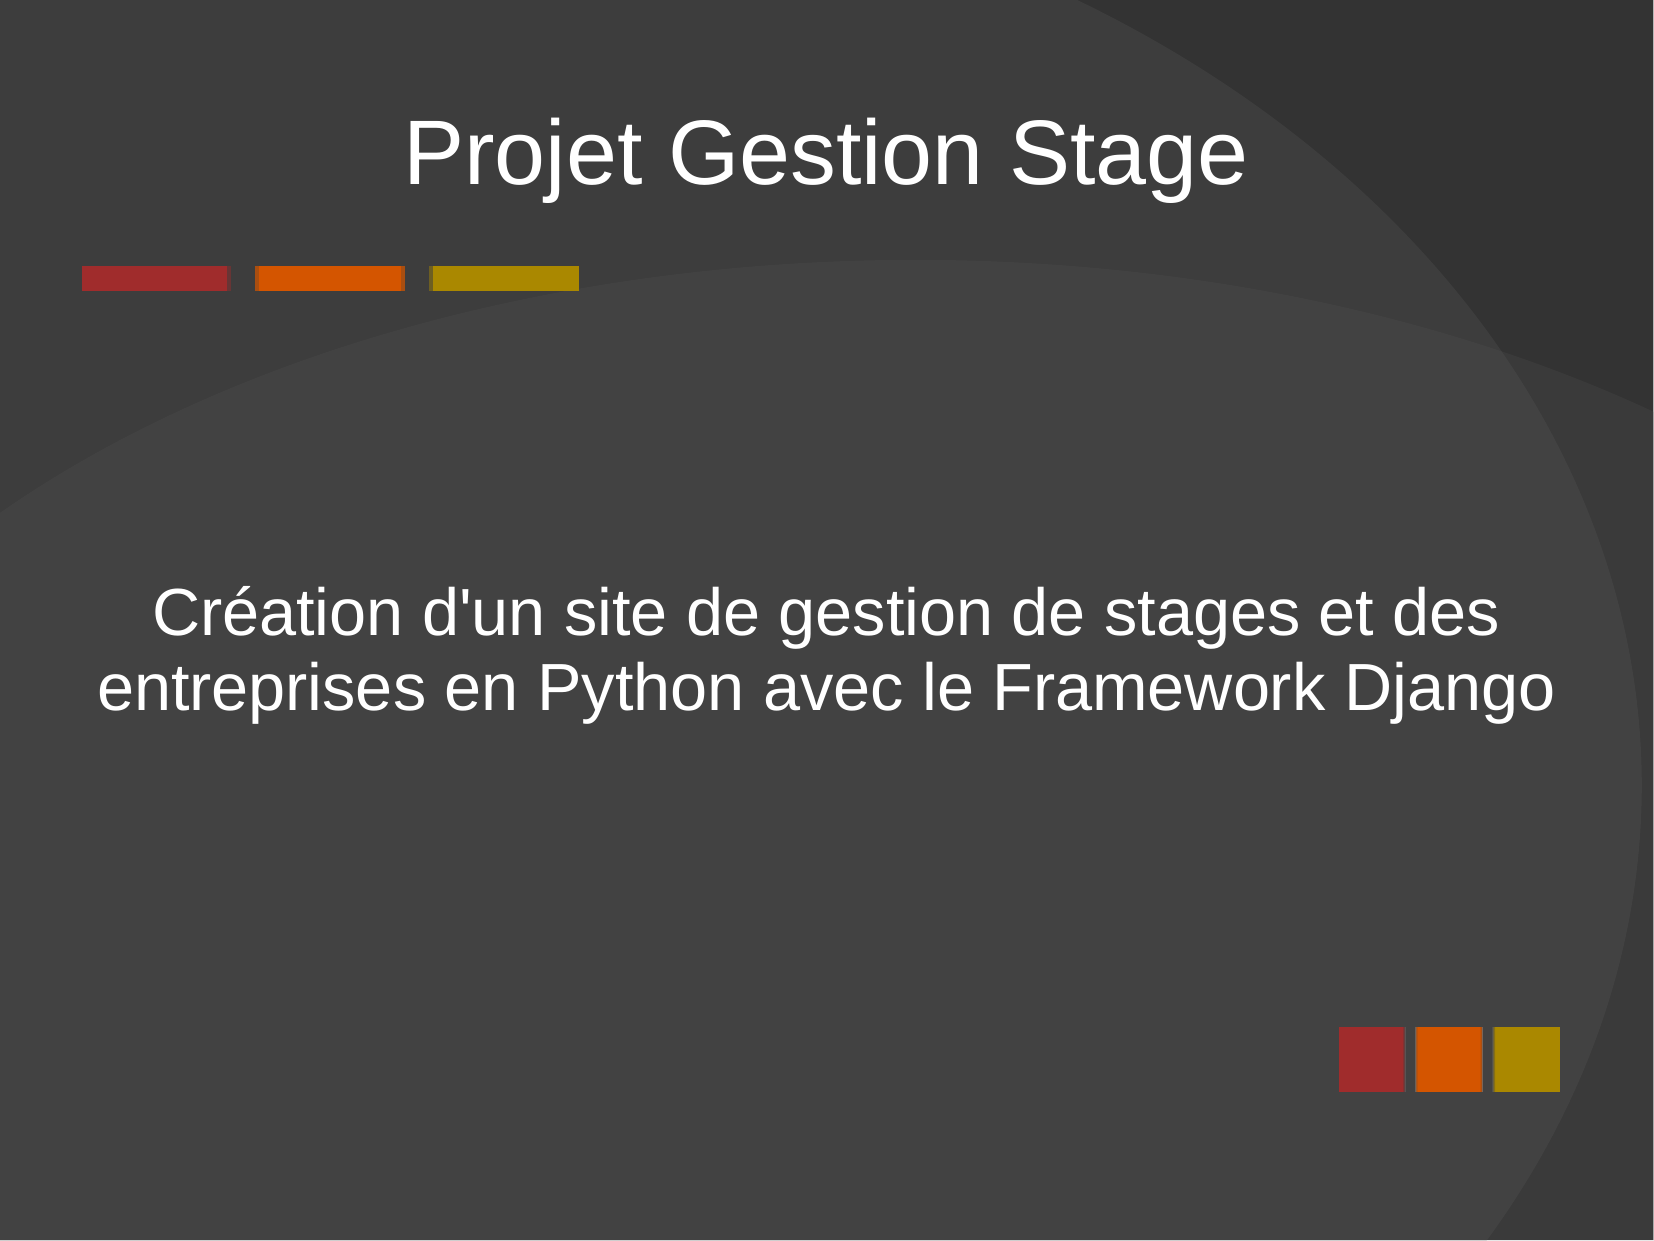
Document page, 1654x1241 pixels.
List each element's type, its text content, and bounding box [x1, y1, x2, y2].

picture [1339, 1027, 1560, 1092]
subtitle Création d'un site de gestion de stages et des entreprises en Python avec le Framework Django [82, 290, 1571, 1010]
title Projet Gestion Stage [82, 49, 1571, 257]
picture [82, 266, 579, 290]
